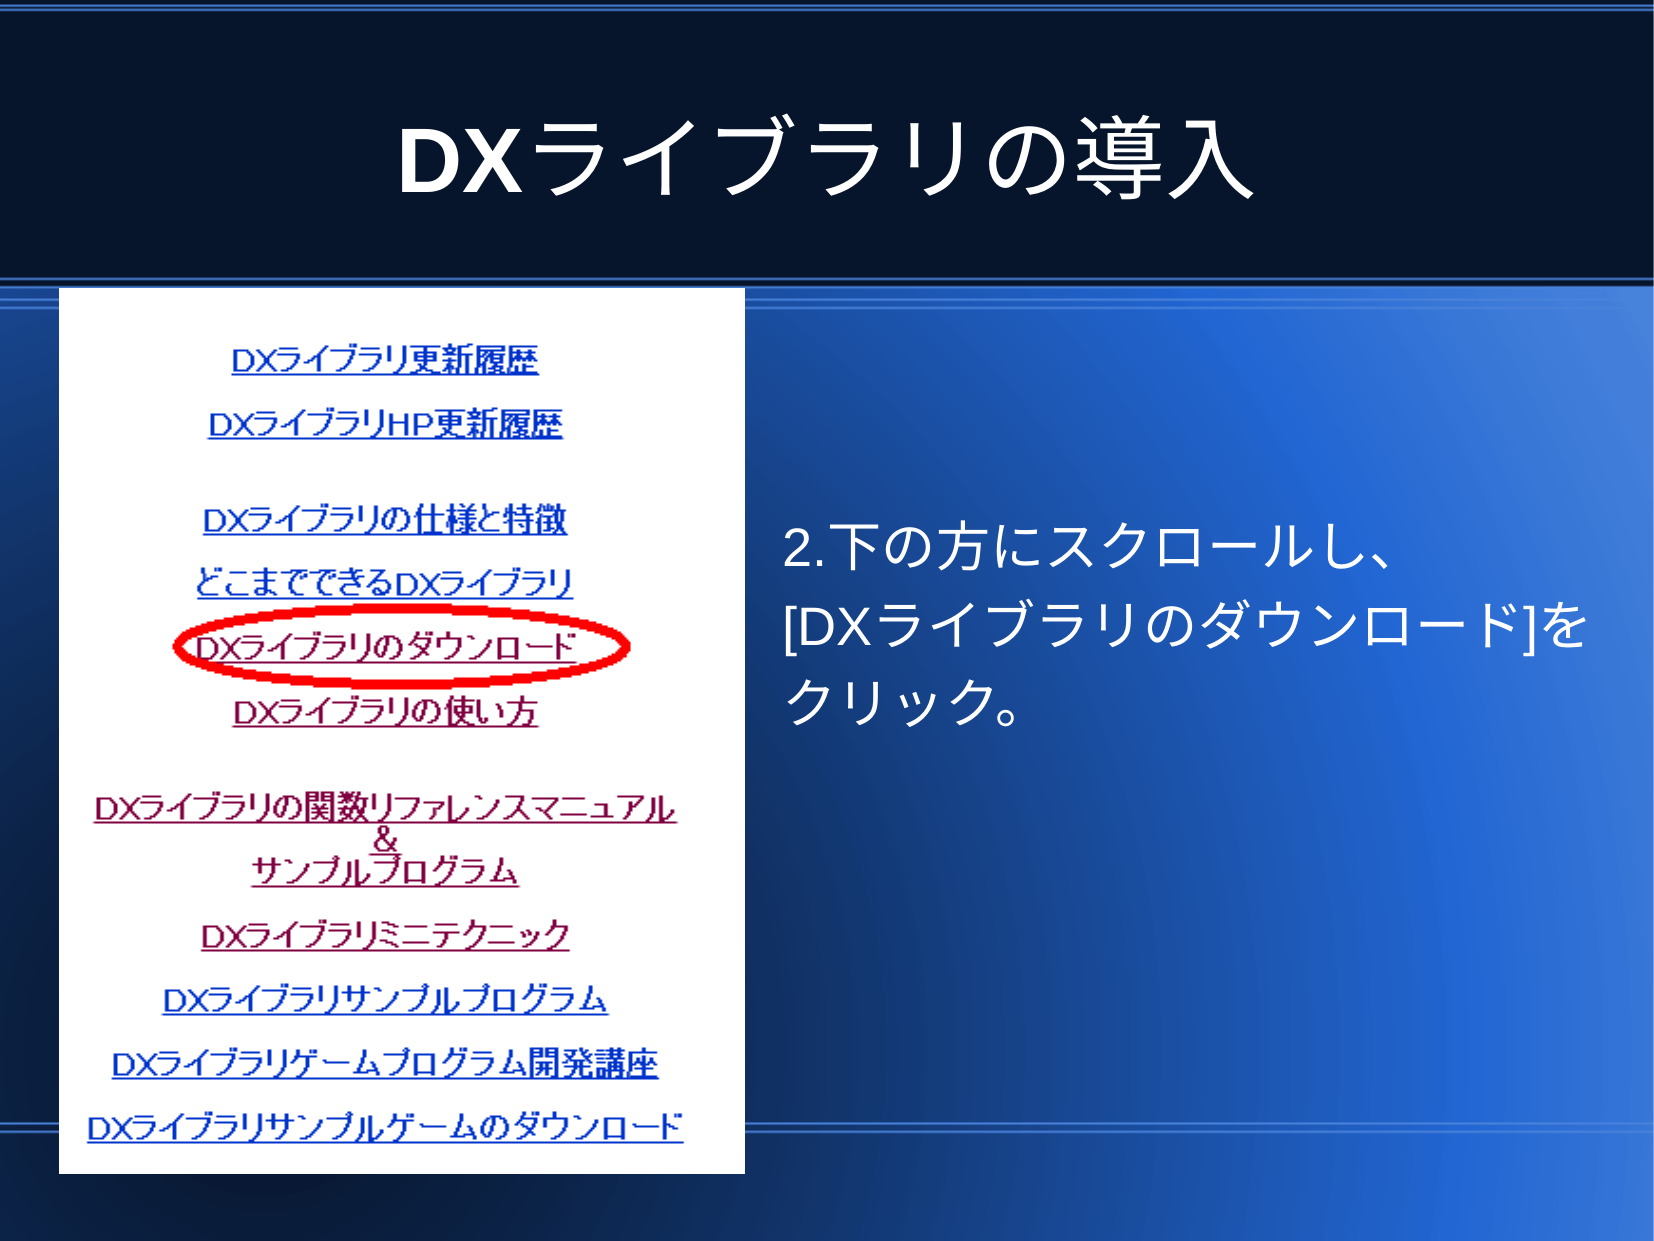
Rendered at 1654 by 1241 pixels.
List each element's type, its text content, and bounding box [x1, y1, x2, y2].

picture [0, 0, 1654, 1241]
text_box 2.下の方にスクロールし、 [DXライブラリのダウンロード]を クリック。 [767, 496, 1513, 680]
title DXライブラリの導入 [82, 49, 1571, 257]
